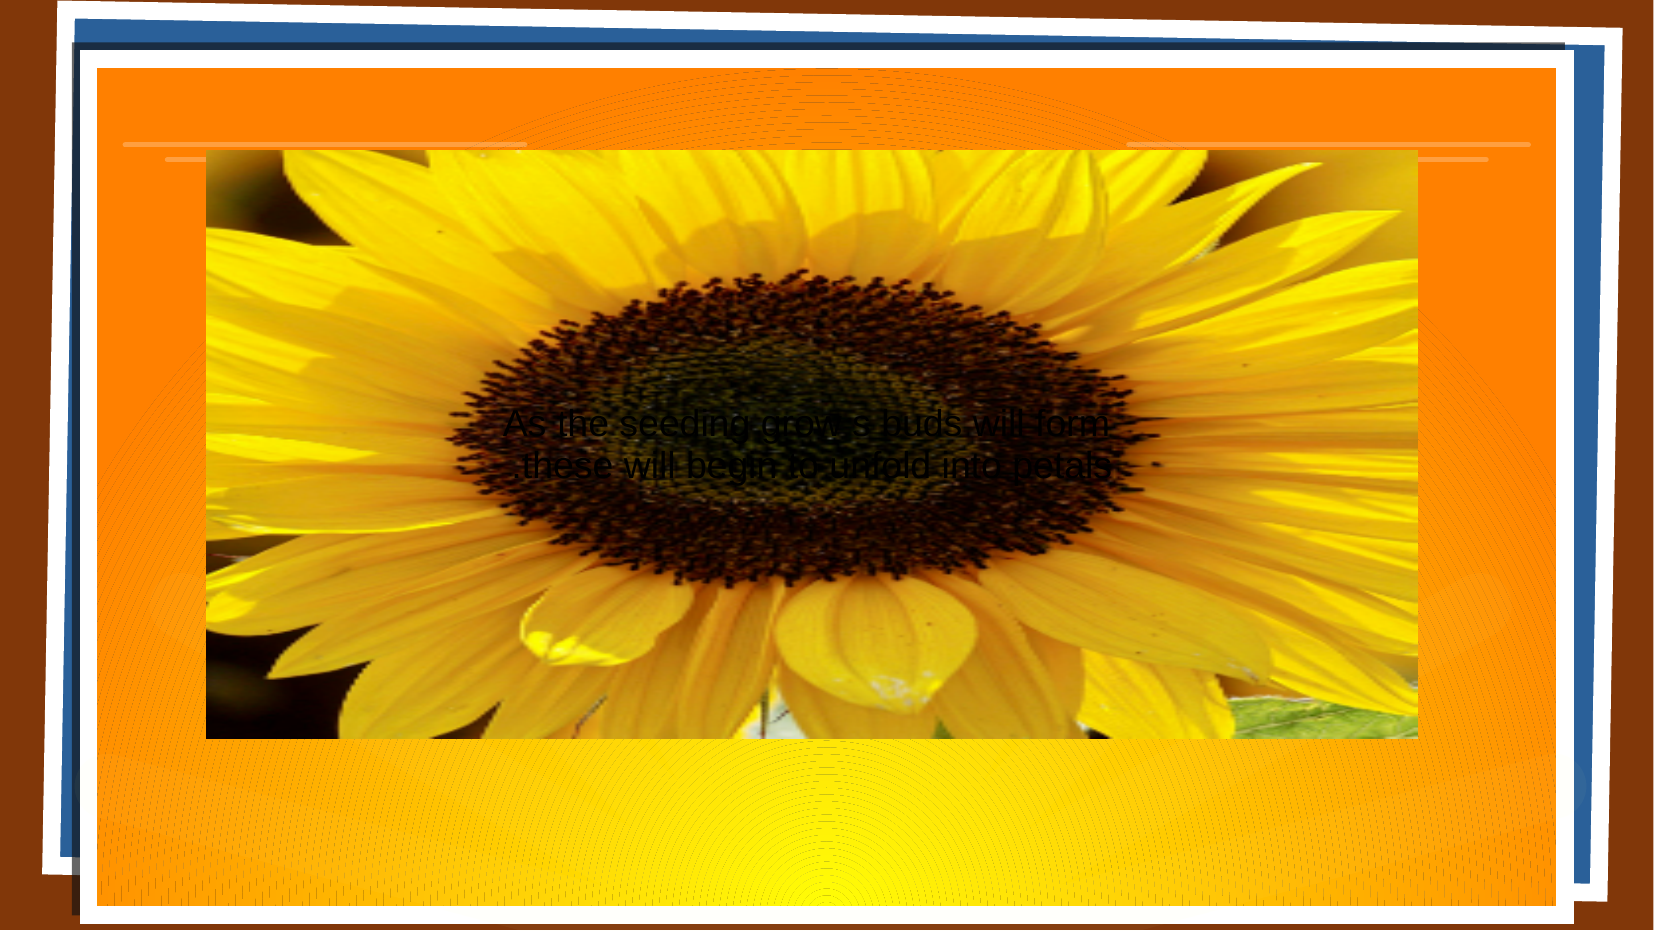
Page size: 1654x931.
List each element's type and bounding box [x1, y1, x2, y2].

picture [206, 150, 1418, 739]
